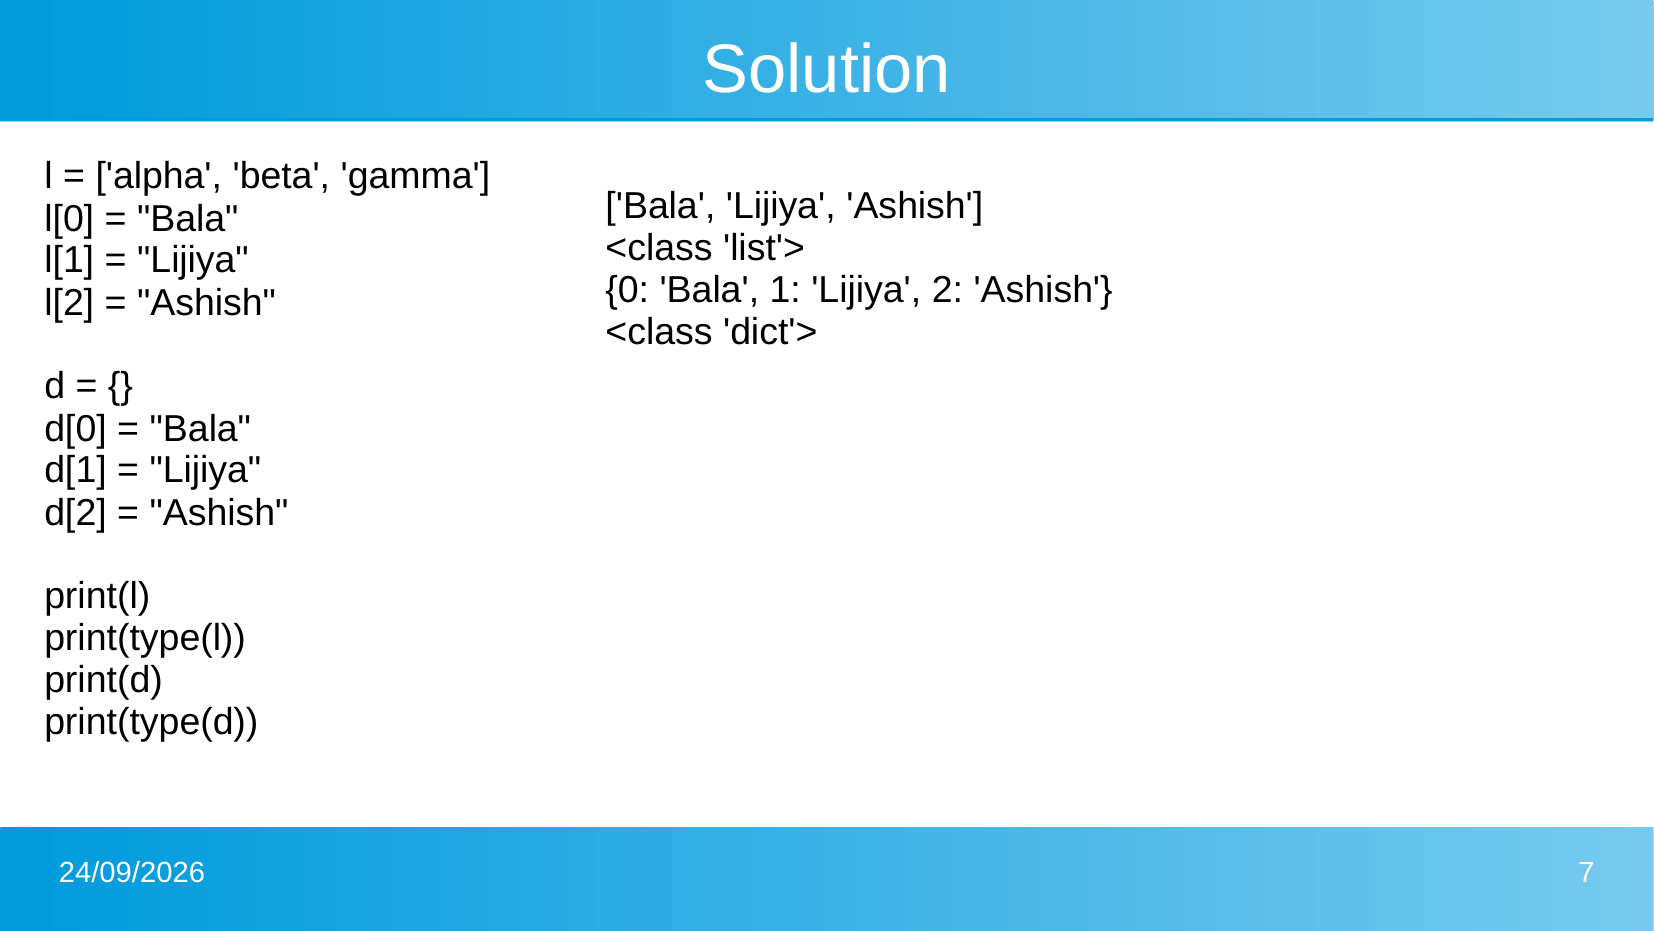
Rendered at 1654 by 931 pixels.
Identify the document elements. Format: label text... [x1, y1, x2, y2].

text_box ['Bala', 'Lijiya', 'Ashish'] <class 'list'> {0: 'Bala', 1: 'Lijiya', 2: 'Ashish'} <class 'dict'> [590, 177, 1300, 360]
title Solution [59, 29, 1595, 108]
text_box l = ['alpha', 'beta', 'gamma'] l[0] = "Bala" l[1] = "Lijiya" l[2] = "Ashish" d = {} d[0] = "Bala" d[1] = "Lijiya" d[2] = "Ashish" print(l) print(type(l)) print(d) print(type(d)) [29, 147, 827, 751]
